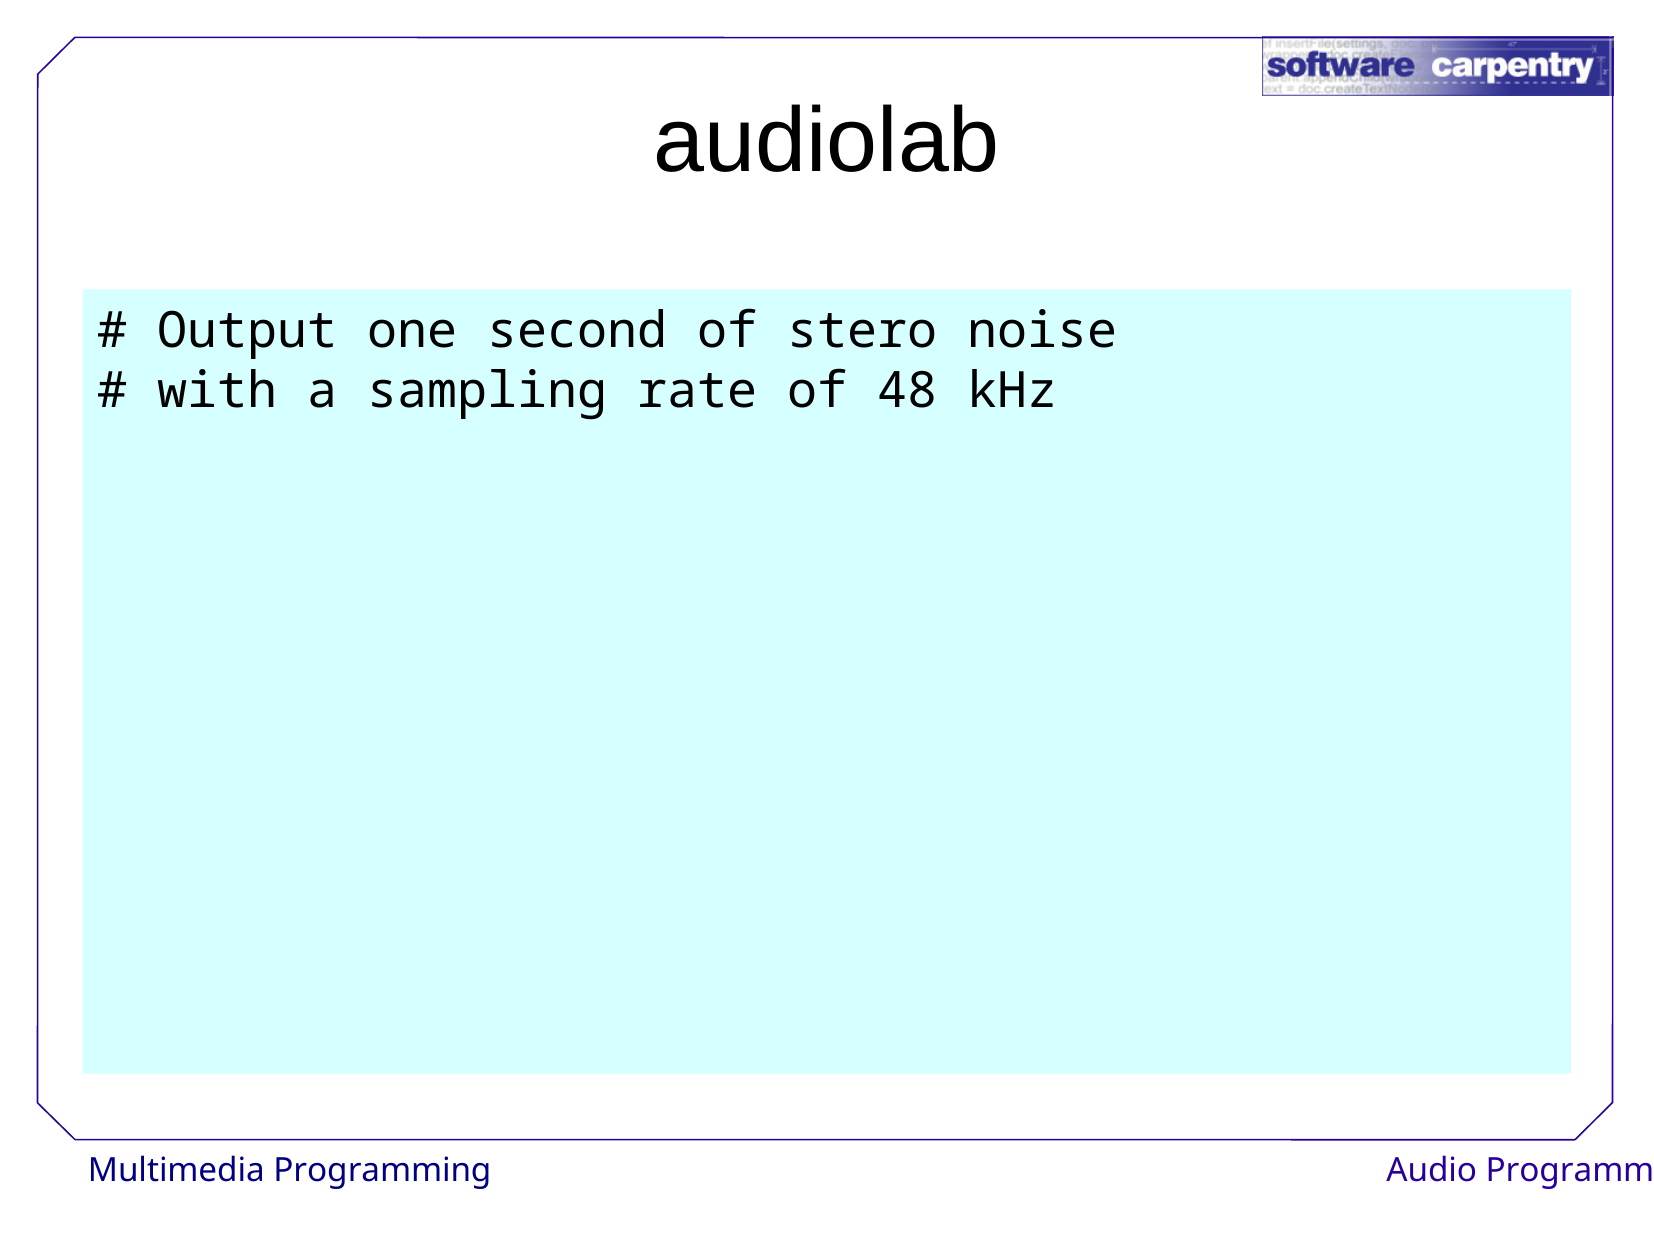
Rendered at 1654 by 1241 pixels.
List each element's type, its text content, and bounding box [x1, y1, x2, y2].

picture [1262, 36, 1614, 96]
text_box audiolab [82, 82, 1572, 205]
text_box # Output one second of stero noise # with a sampling rate of 48 kHz [82, 289, 1572, 1074]
